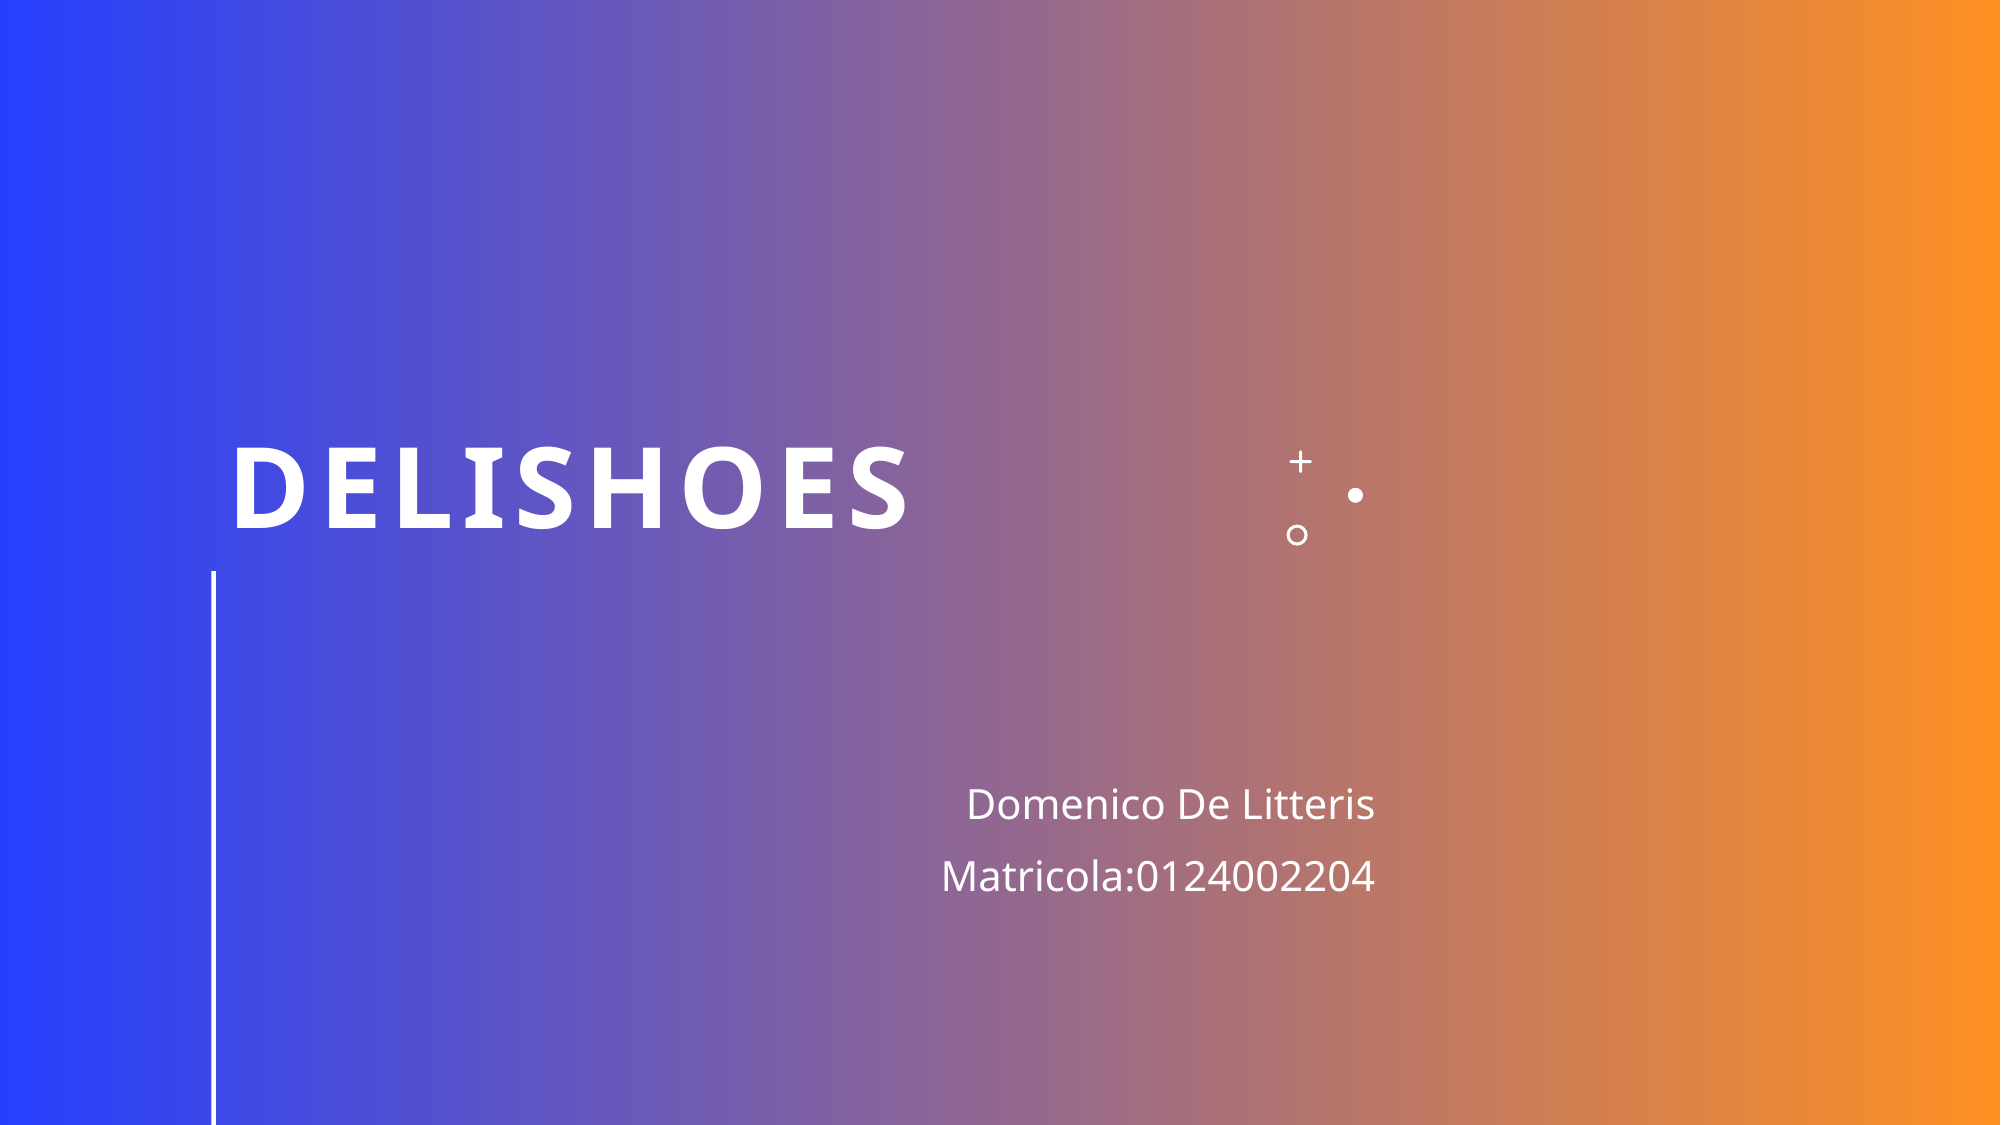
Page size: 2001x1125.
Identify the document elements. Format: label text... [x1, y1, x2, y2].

subtitle Domenico De Litteris Matricola:0124002204 [925, 771, 1762, 968]
title DeLIShoes [213, 97, 1242, 564]
